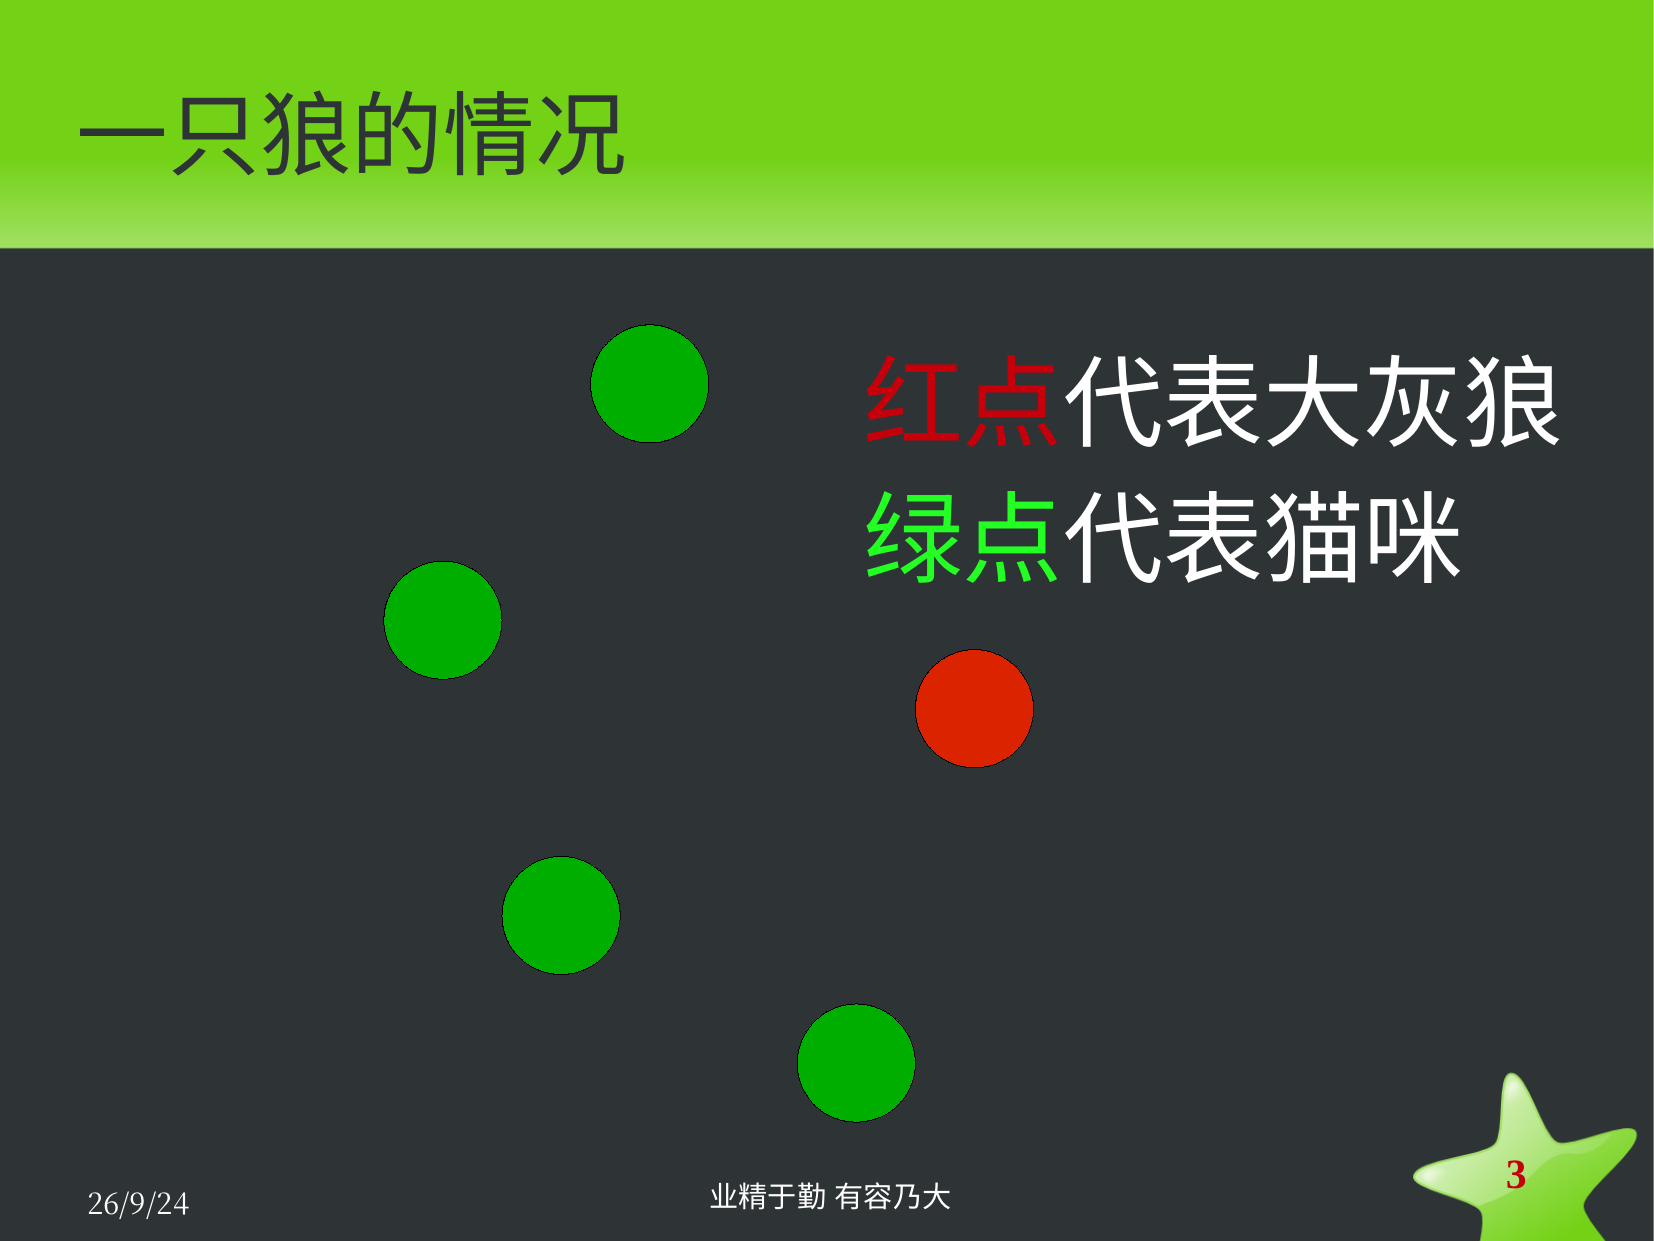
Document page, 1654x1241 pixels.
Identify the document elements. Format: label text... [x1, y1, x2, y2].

text_box [501, 856, 621, 975]
text_box [915, 649, 1034, 768]
text_box [797, 1003, 916, 1123]
text_box [383, 561, 503, 680]
text_box 红点代表大灰狼 绿点代表猫咪 [848, 324, 1579, 573]
picture [0, 0, 1654, 1241]
title 一只狼的情况 [76, 36, 1565, 229]
text_box [590, 324, 709, 443]
